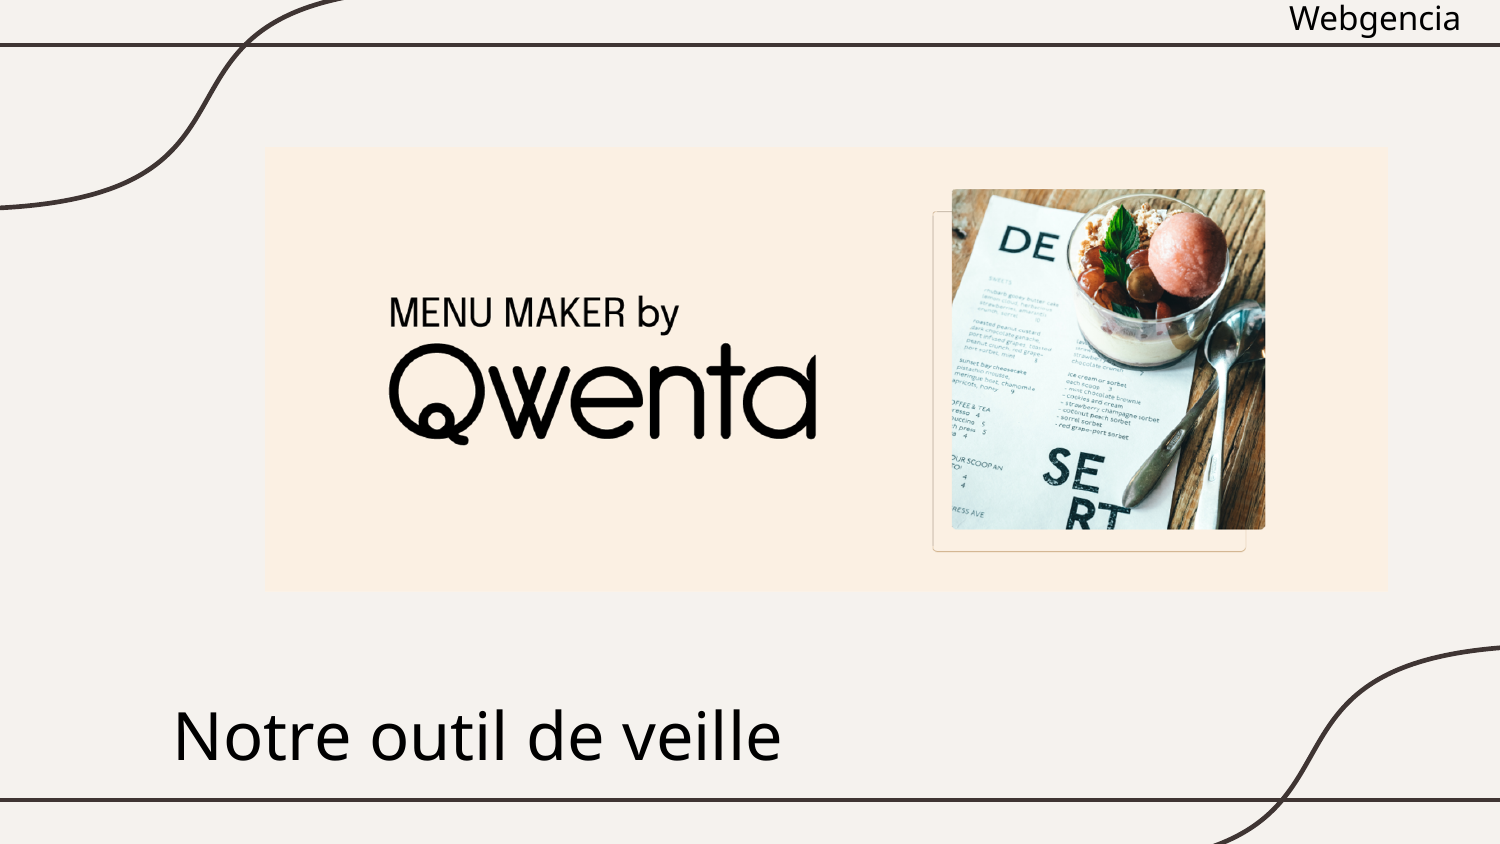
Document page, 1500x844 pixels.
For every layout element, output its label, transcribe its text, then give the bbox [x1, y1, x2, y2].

picture [265, 147, 1388, 592]
subtitle Notre outil de veille [35, 679, 922, 798]
text_box Webgencia [1250, 0, 1500, 42]
